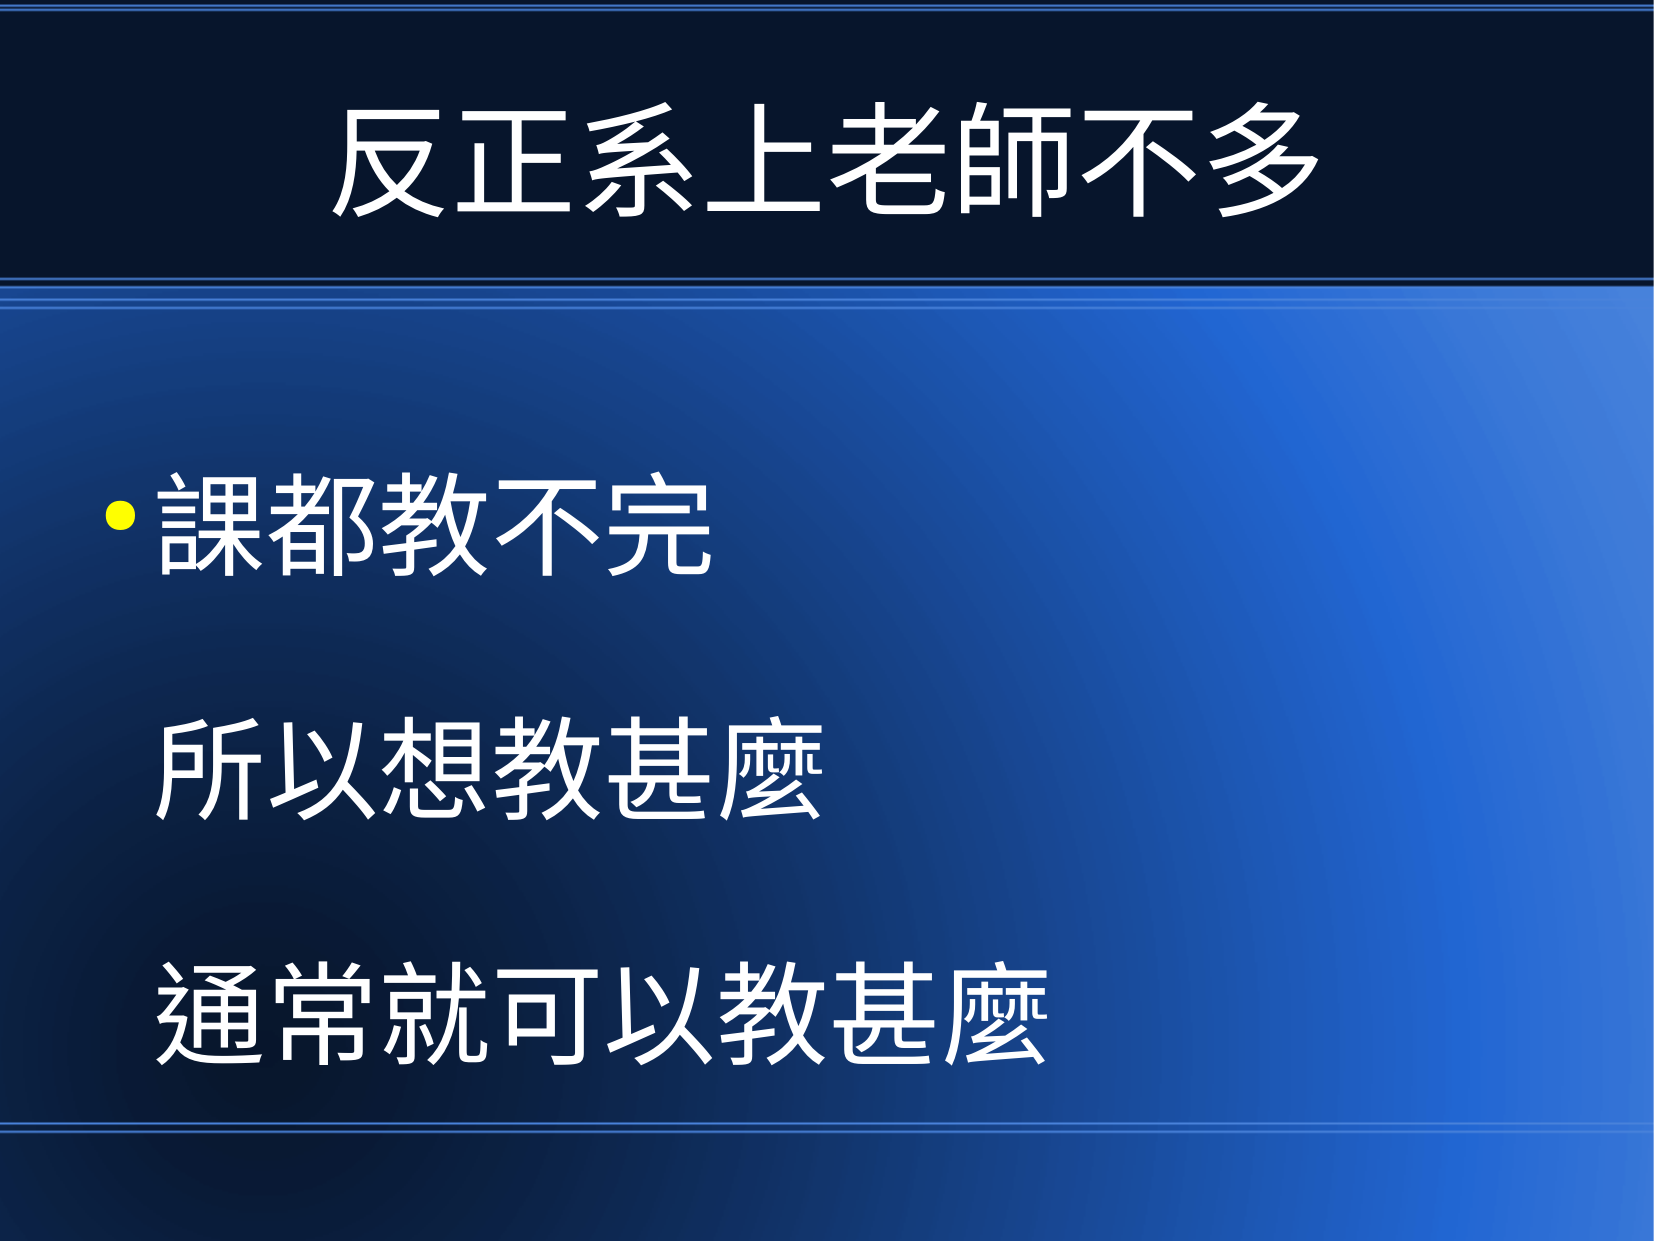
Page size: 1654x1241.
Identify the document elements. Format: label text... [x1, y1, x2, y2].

list 課都教不完 所以想教甚麼 通常就可以教甚麼 [82, 355, 1571, 1241]
title 反正系上老師不多 [82, 49, 1571, 257]
picture [0, 0, 1654, 1241]
